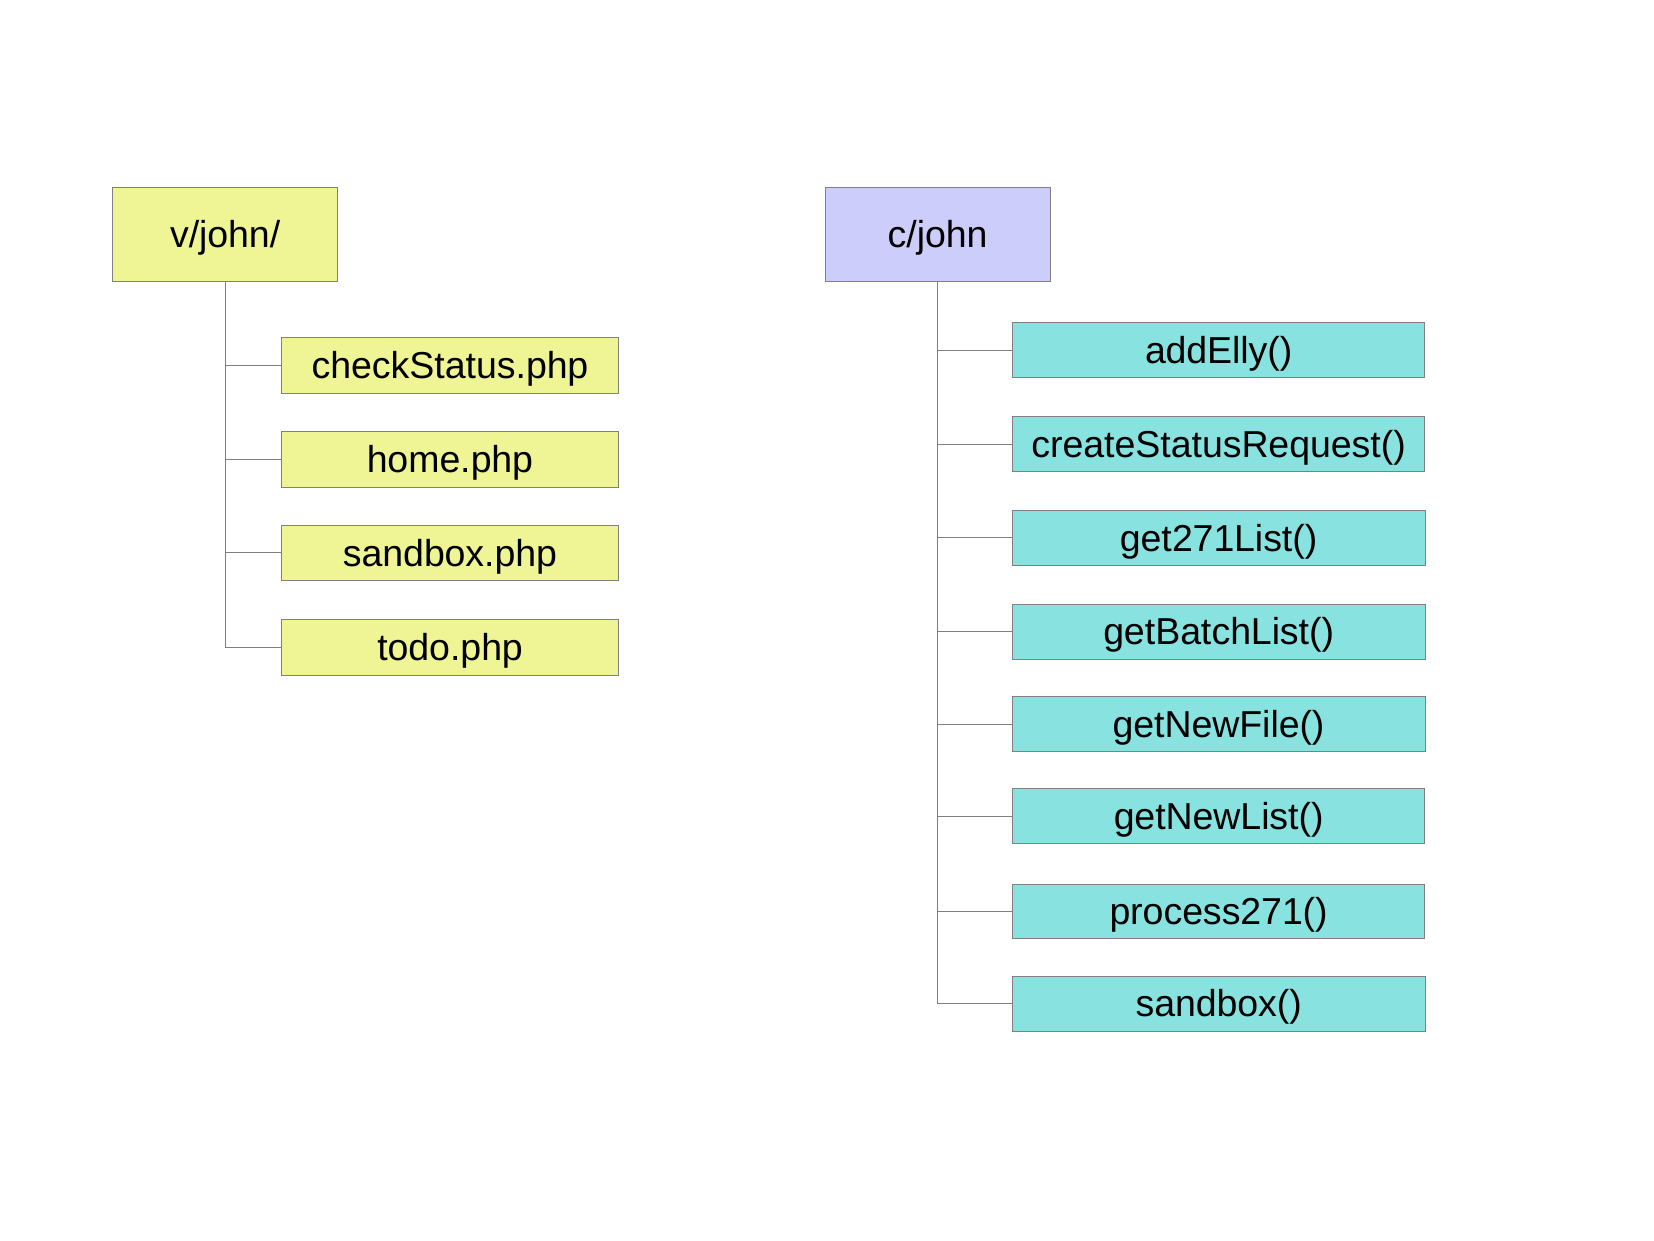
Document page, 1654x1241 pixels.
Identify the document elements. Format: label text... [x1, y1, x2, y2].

text_box process271() [1012, 884, 1425, 939]
text_box getBatchList() [1012, 604, 1426, 660]
text_box todo.php [281, 619, 619, 676]
text_box addElly() [1012, 322, 1425, 378]
text_box v/john/ [112, 187, 338, 282]
text_box home.php [281, 431, 619, 488]
text_box getNewFile() [1012, 696, 1426, 752]
text_box getNewList() [1012, 788, 1425, 844]
text_box checkStatus.php [281, 337, 619, 394]
text_box c/john [825, 187, 1051, 282]
text_box get271List() [1012, 510, 1426, 566]
text_box sandbox.php [281, 525, 619, 581]
text_box sandbox() [1012, 976, 1426, 1032]
text_box createStatusRequest() [1012, 416, 1425, 472]
